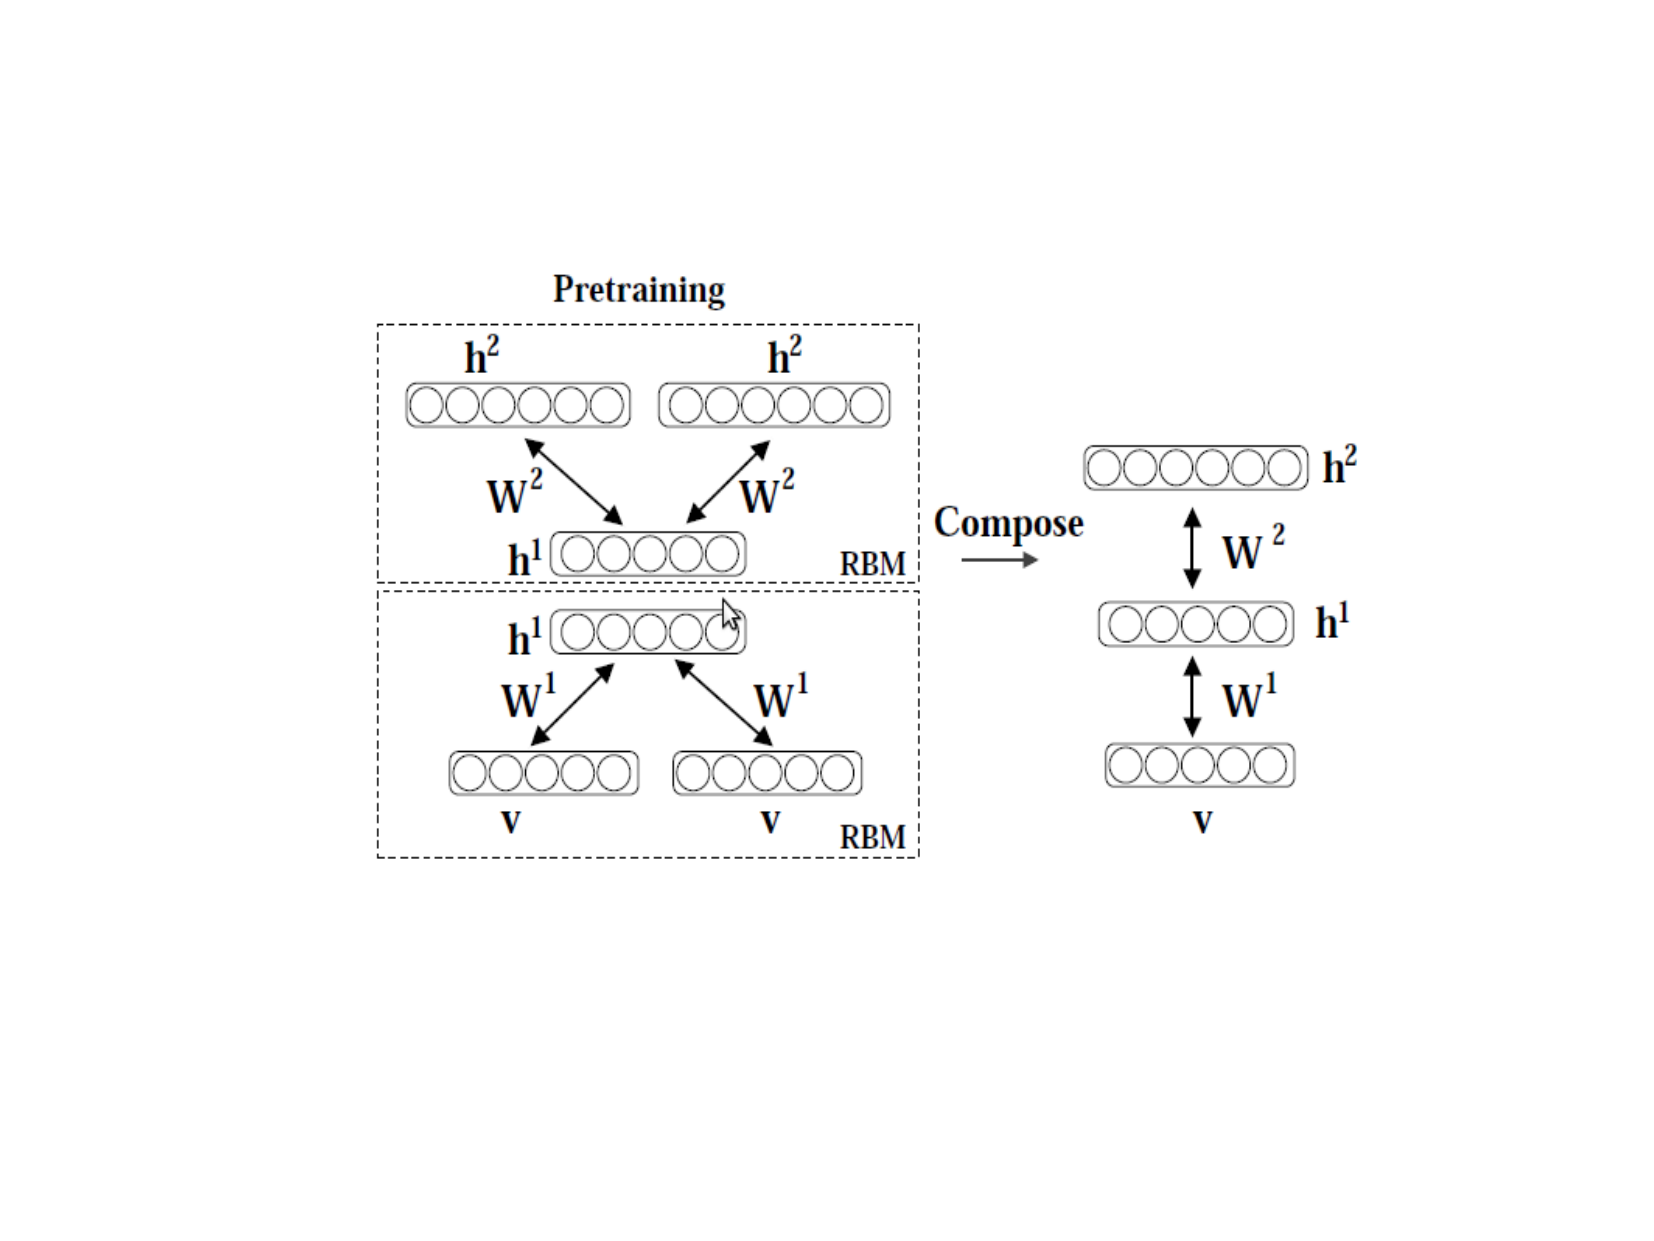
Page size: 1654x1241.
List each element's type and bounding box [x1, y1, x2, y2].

picture [354, 265, 1388, 886]
